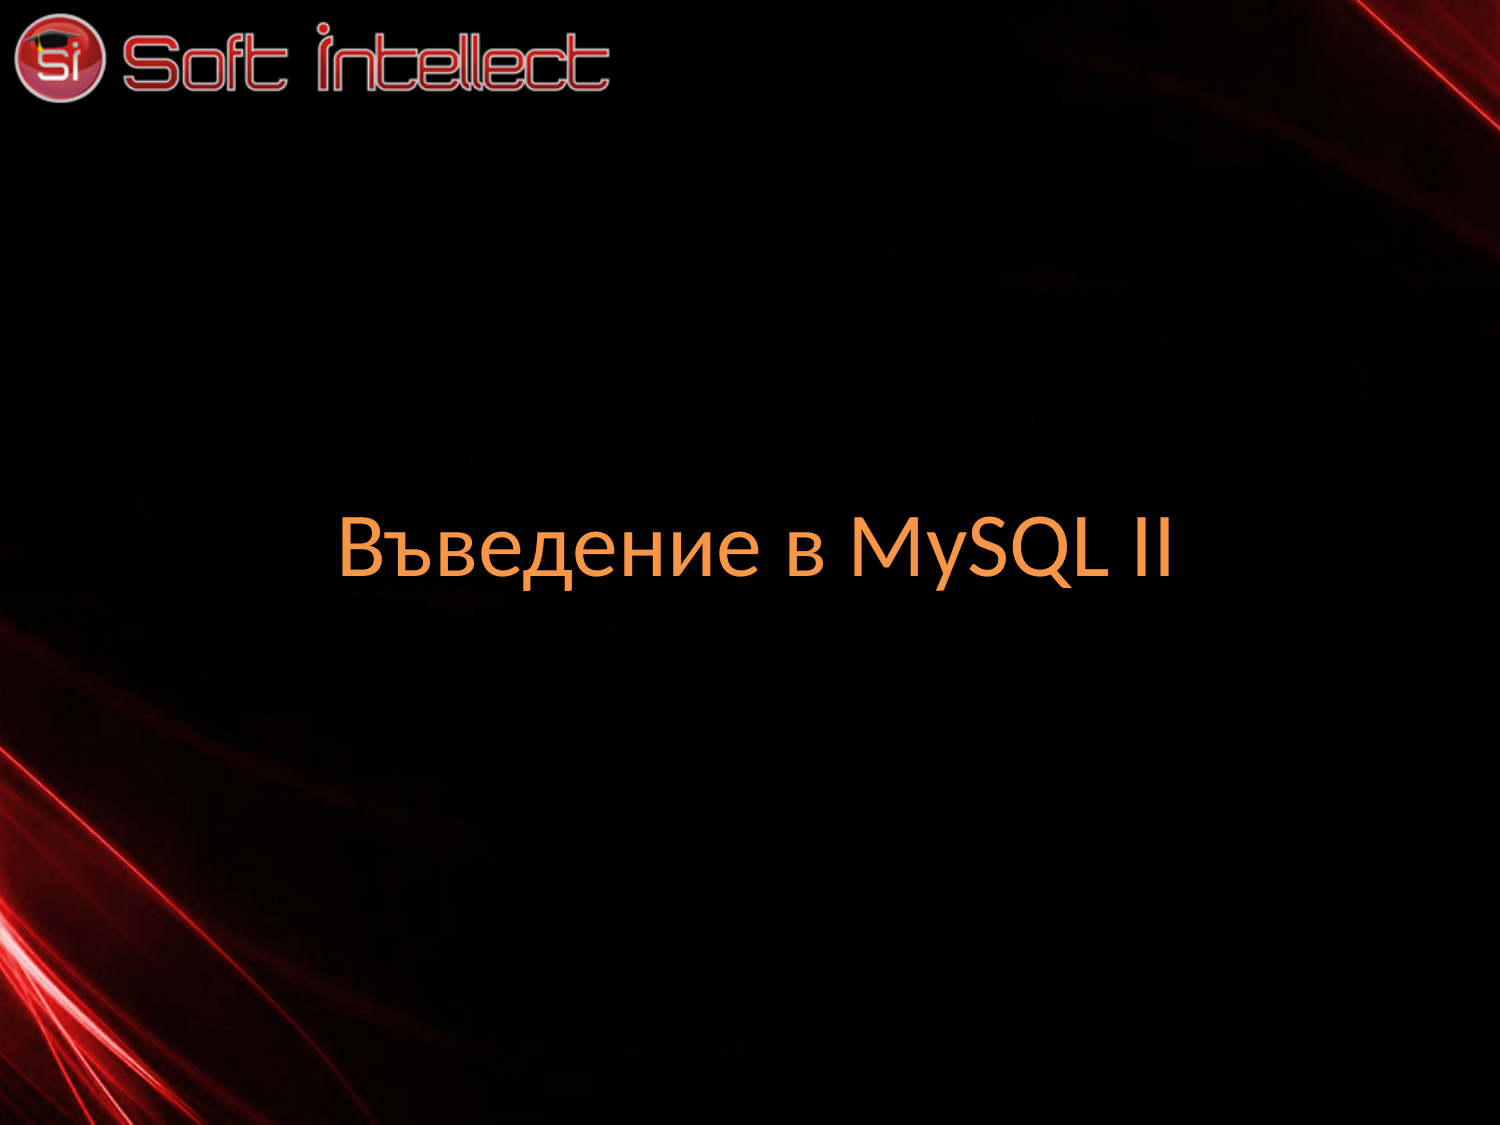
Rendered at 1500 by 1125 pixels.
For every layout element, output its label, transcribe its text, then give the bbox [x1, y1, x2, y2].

text_box Въведение в MySQL II [119, 420, 1395, 661]
picture [0, 0, 1500, 1125]
